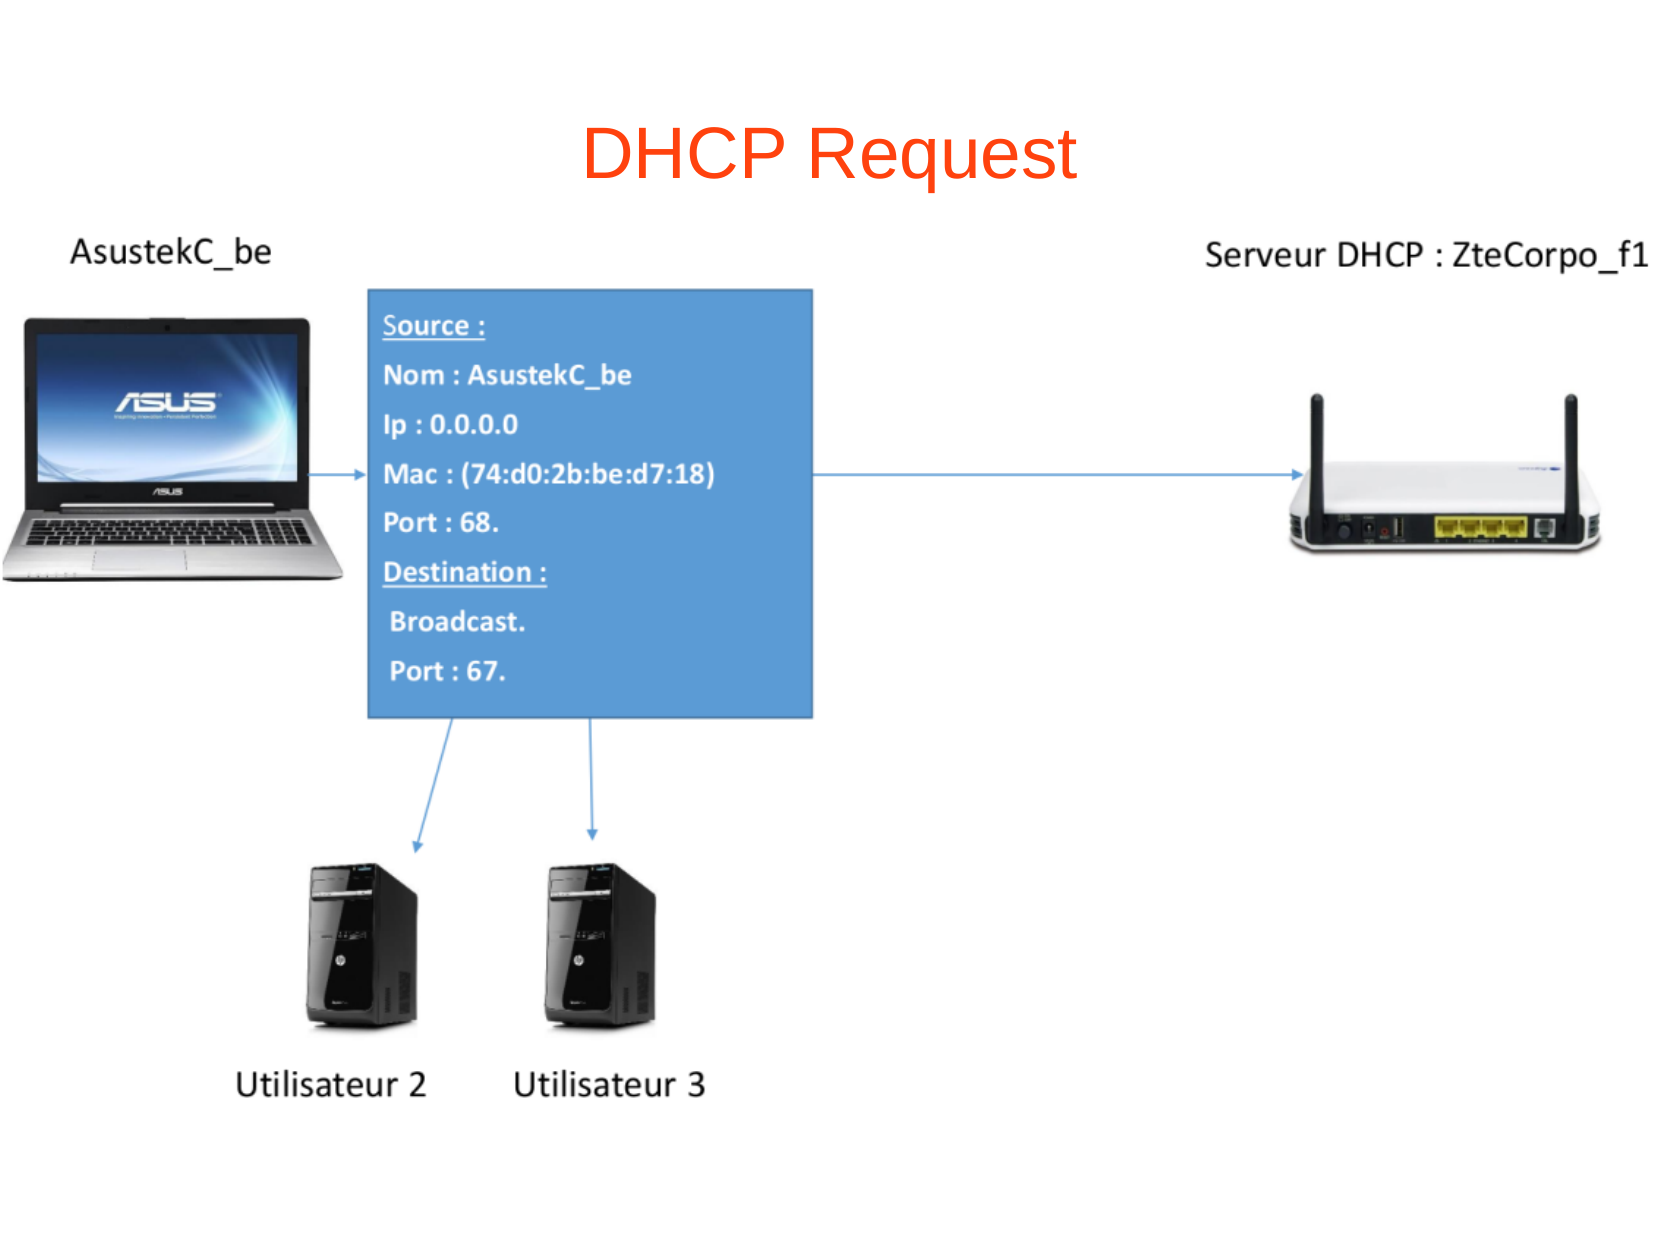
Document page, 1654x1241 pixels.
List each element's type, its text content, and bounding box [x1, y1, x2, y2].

picture [0, 236, 1654, 1114]
title DHCP Request [0, 49, 1654, 236]
